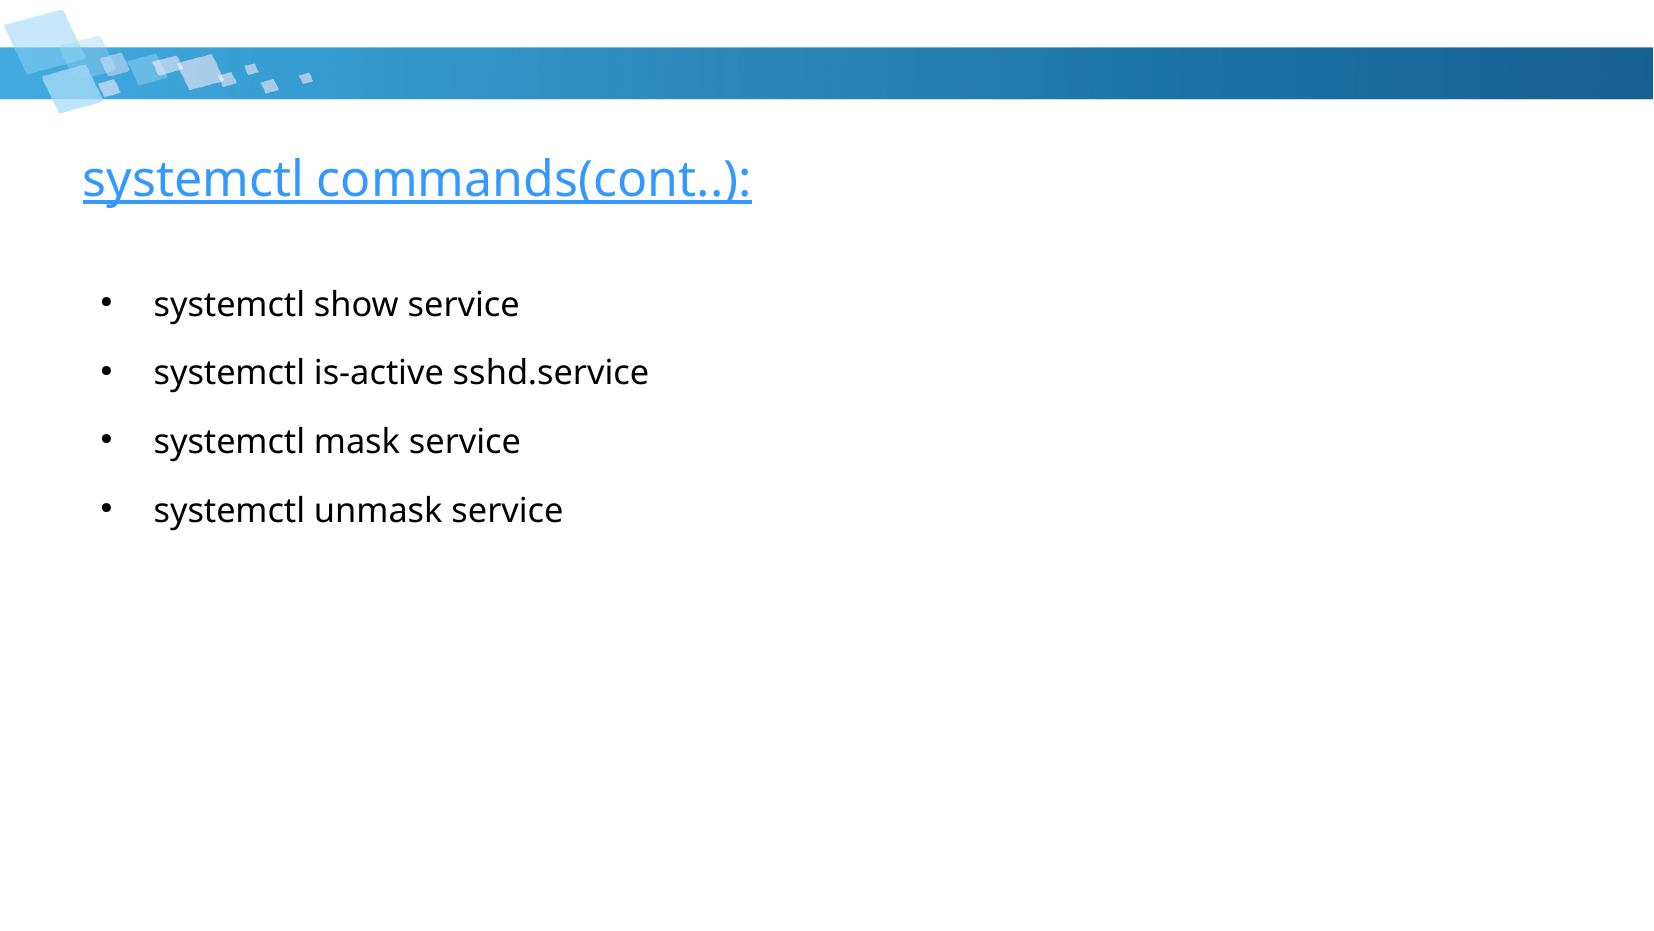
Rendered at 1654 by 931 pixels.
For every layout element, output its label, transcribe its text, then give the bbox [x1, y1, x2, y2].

picture [0, 0, 1653, 929]
title systemctl commands(cont..): [82, 99, 1571, 255]
list systemctl show service systemctl is-active sshd.service systemctl mask service systemctl unmask service [82, 279, 1571, 820]
